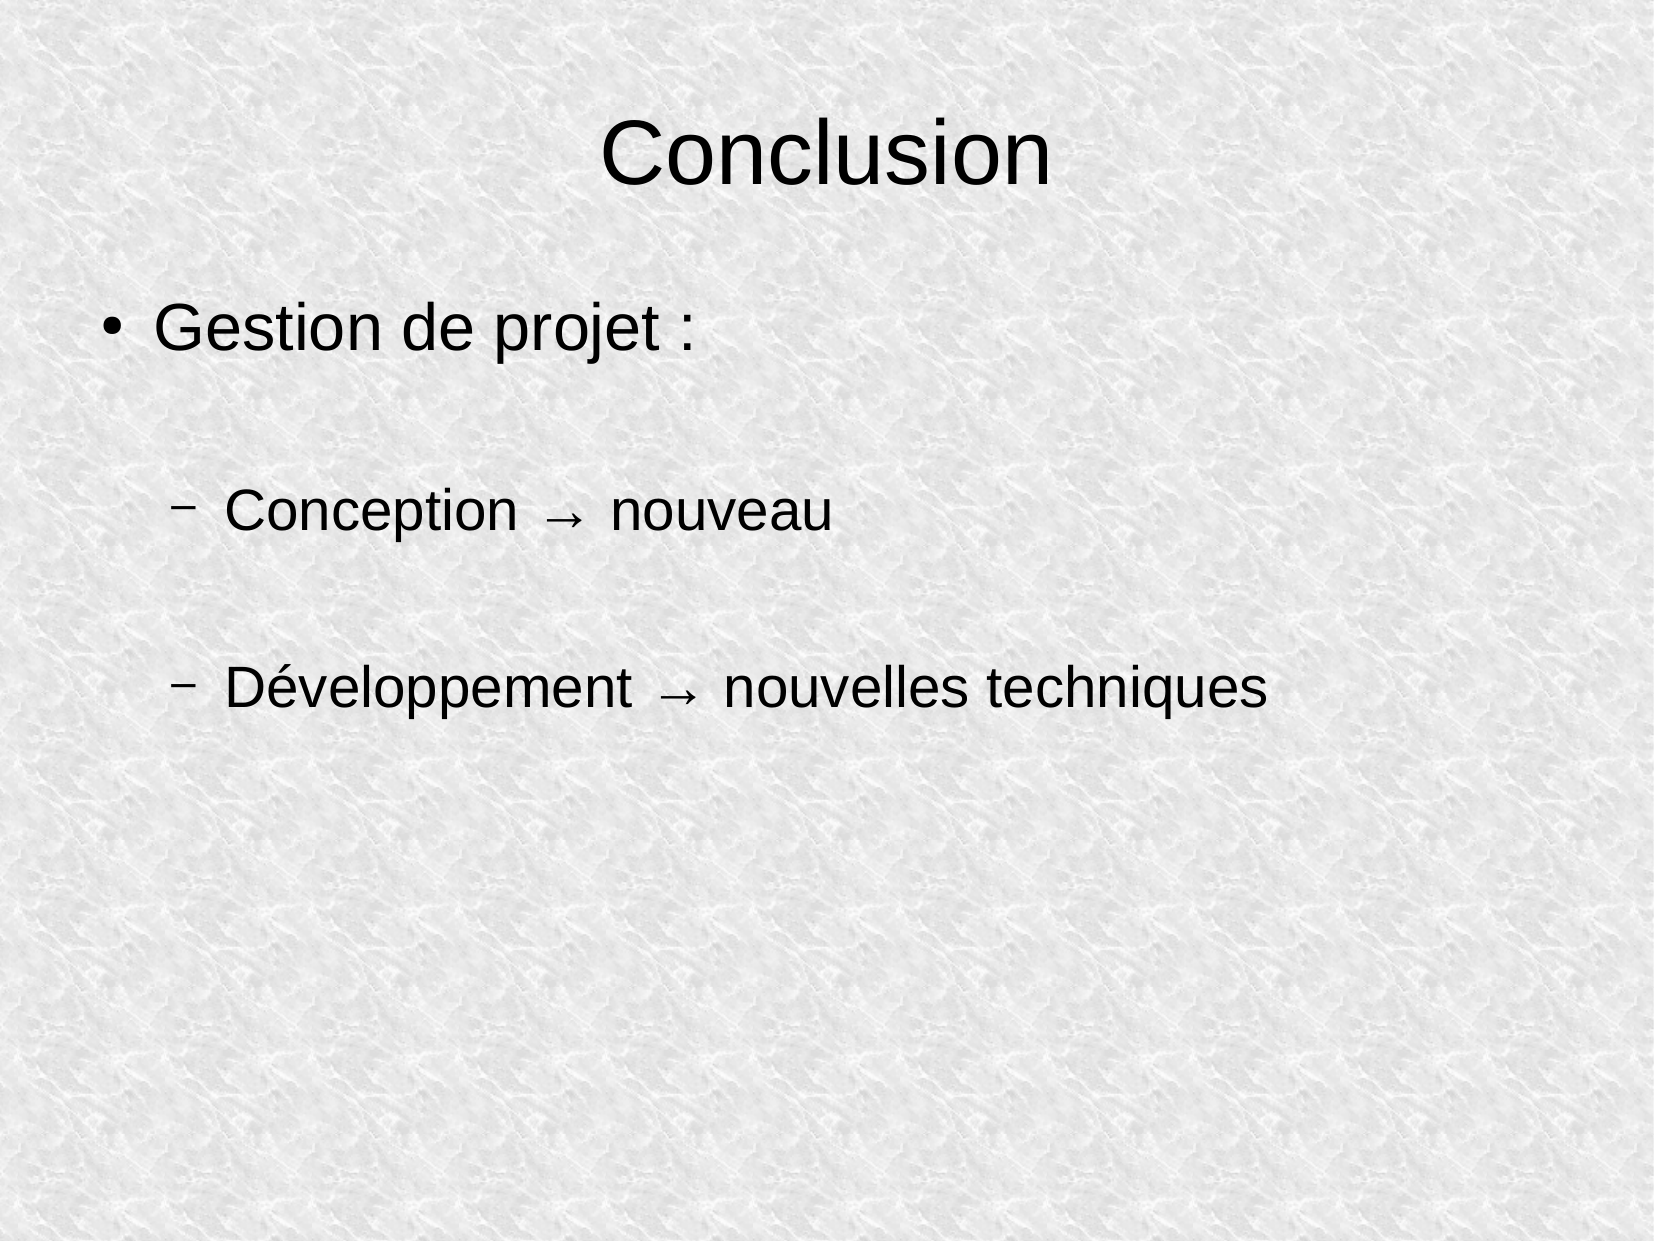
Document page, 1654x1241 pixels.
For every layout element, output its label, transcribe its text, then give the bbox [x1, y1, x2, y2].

picture [0, 0, 1654, 1241]
title Conclusion [82, 49, 1571, 257]
list Gestion de projet : Conception → nouveau Développement → nouvelles techniques [82, 290, 1571, 1010]
